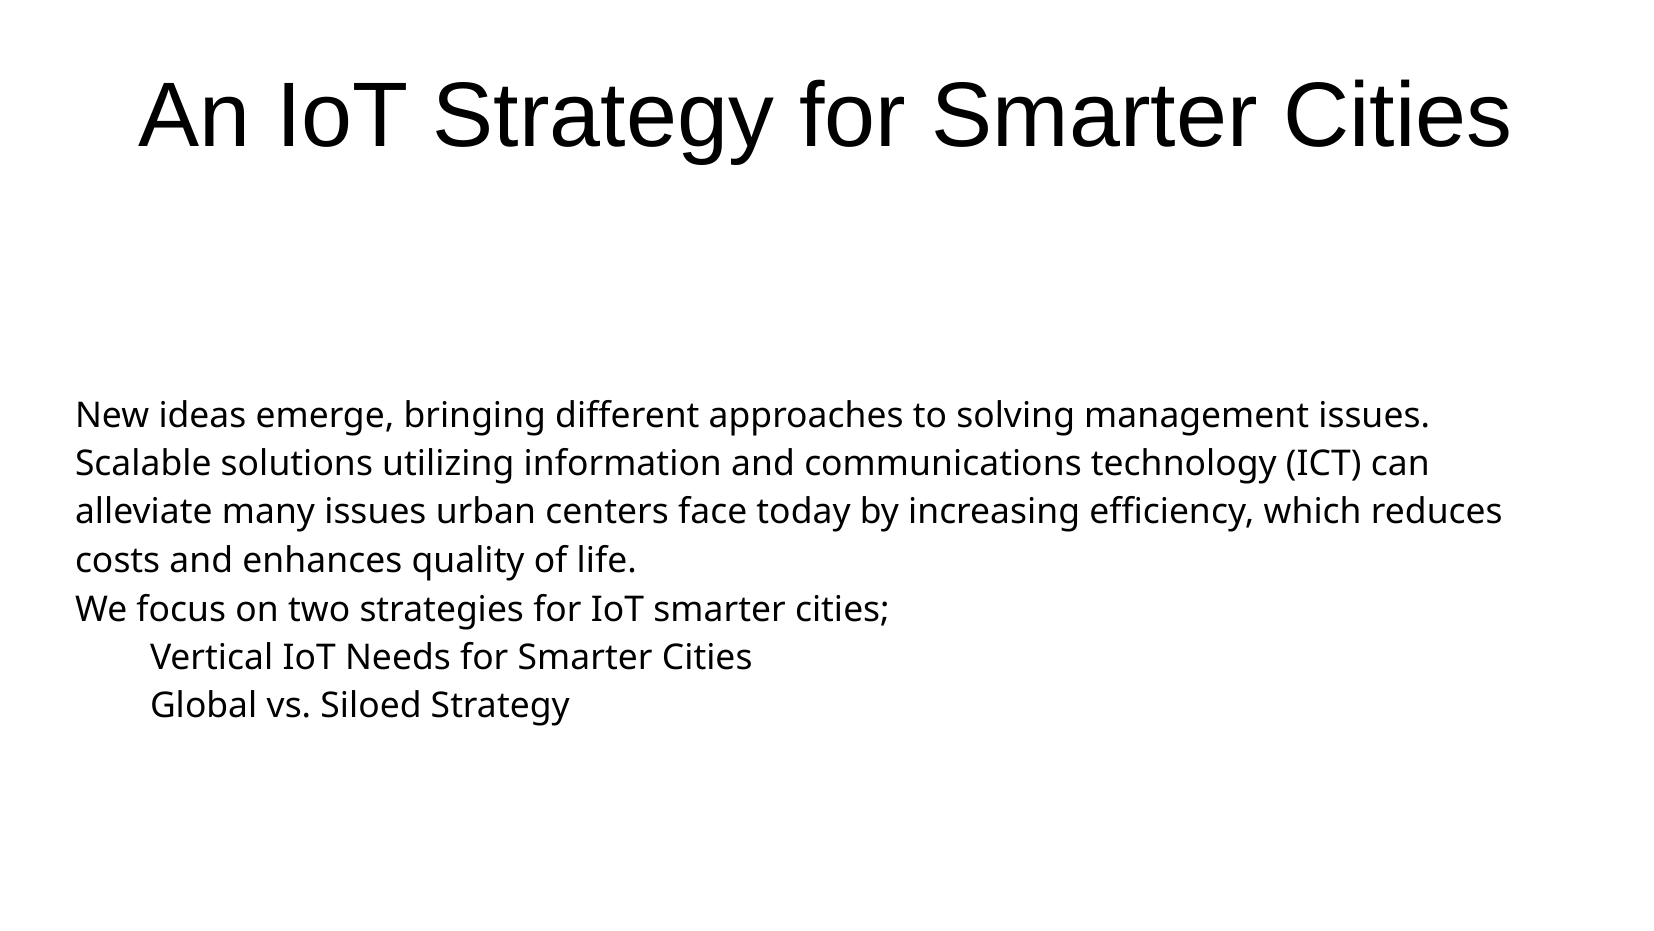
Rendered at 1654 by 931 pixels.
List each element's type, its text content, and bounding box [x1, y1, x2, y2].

subtitle New ideas emerge, bringing different approaches to solving management issues. Scalable solutions utilizing information and communications technology (ICT) can alleviate many issues urban centers face today by increasing efficiency, which reduces costs and enhances quality of life. We focus on two strategies for IoT smarter cities; Vertical IoT Needs for Smarter Cities Global vs. Siloed Strategy [75, 217, 1564, 901]
title An IoT Strategy for Smarter Cities [82, 37, 1571, 193]
